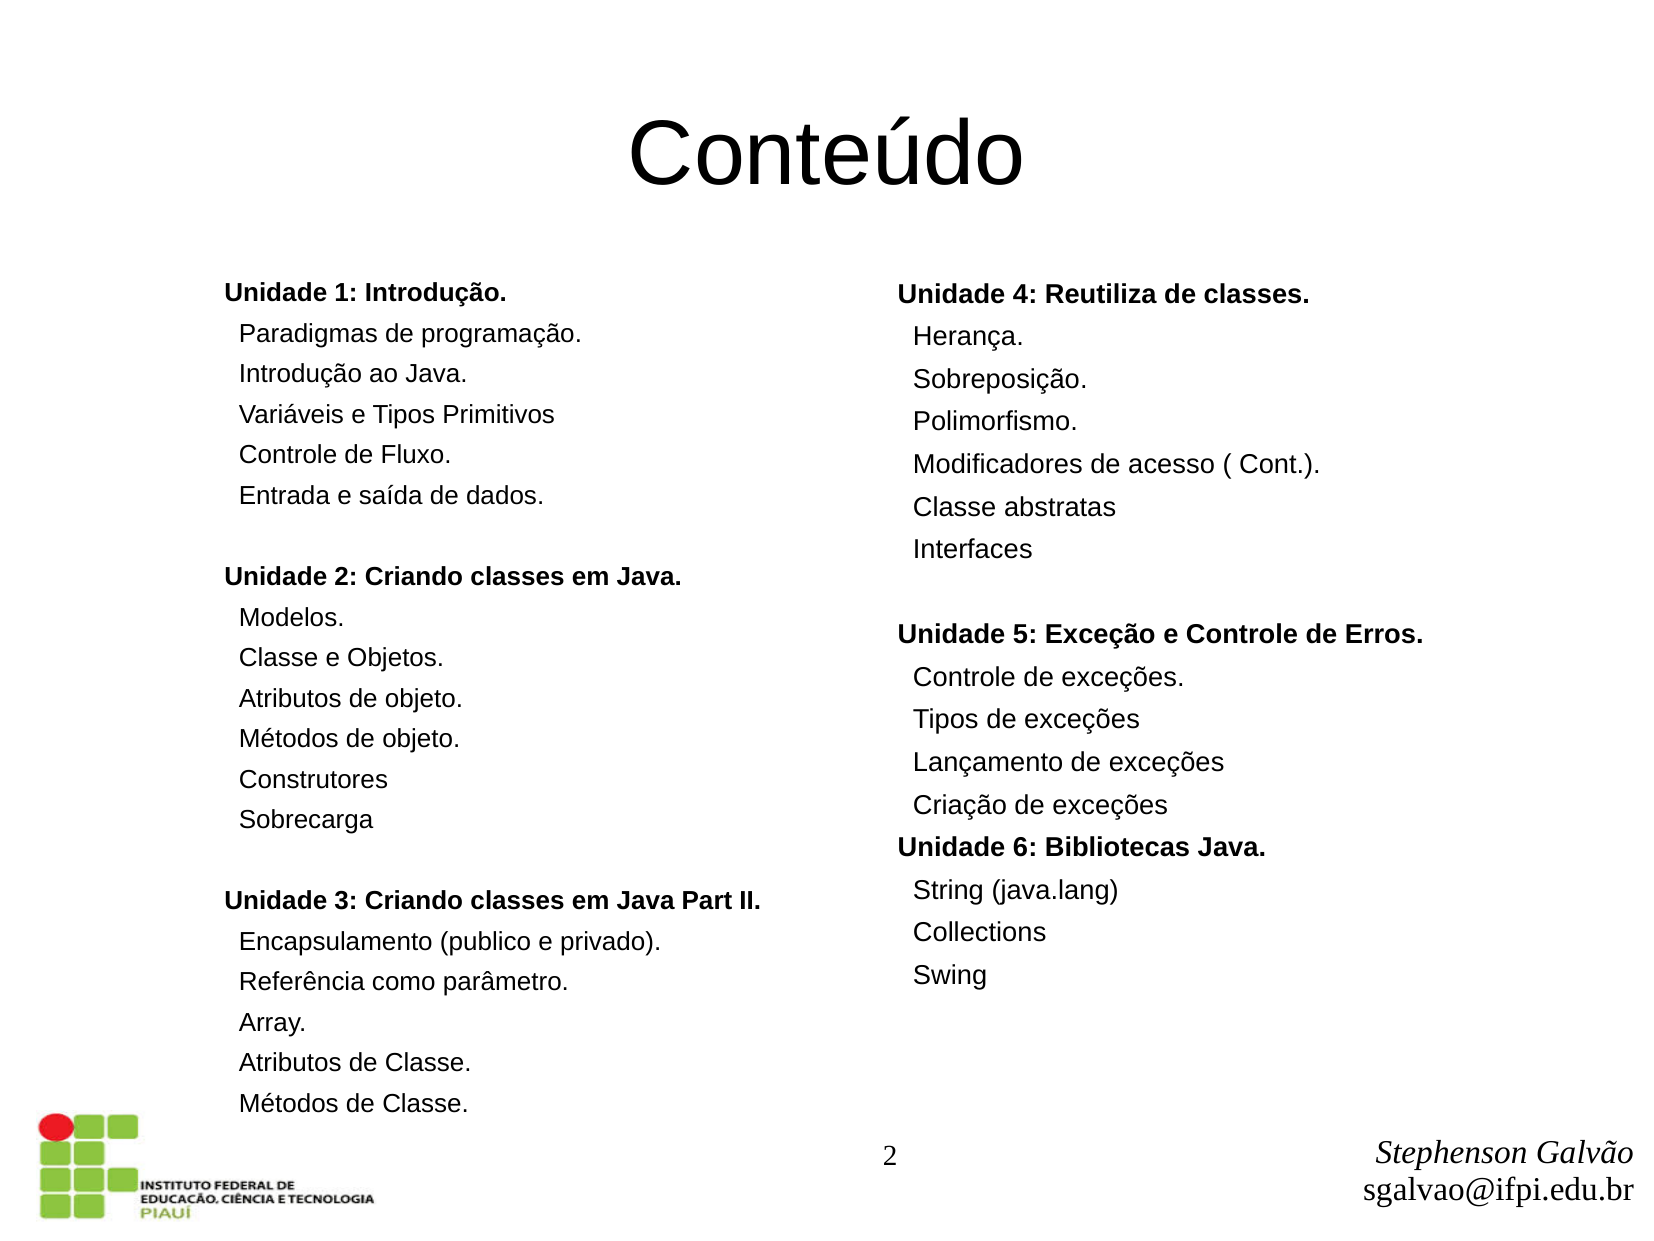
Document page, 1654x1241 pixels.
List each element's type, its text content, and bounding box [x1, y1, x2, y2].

list Unidade 1: Introdução. Paradigmas de programação. Introdução ao Java. Variáveis e Tipos Primitivos Controle de Fluxo. Entrada e saída de dados. Unidade 2: Criando classes em Java. Modelos. Classe e Objetos. Atributos de objeto. Métodos de objeto. Construtores Sobrecarga Unidade 3: Criando classes em Java Part II. Encapsulamento (publico e privado). Referência como parâmetro. Array. Atributos de Classe. Métodos de Classe. [224, 278, 839, 1123]
picture [36, 1110, 378, 1229]
list Unidade 4: Reutiliza de classes. Herança. Sobreposição. Polimorfismo. Modificadores de acesso ( Cont.). Classe abstratas Interfaces Unidade 5: Exceção e Controle de Erros. Controle de exceções. Tipos de exceções Lançamento de exceções Criação de exceções Unidade 6: Bibliotecas Java. String (java.lang) Collections Swing [897, 278, 1625, 998]
title Conteúdo [82, 49, 1571, 257]
